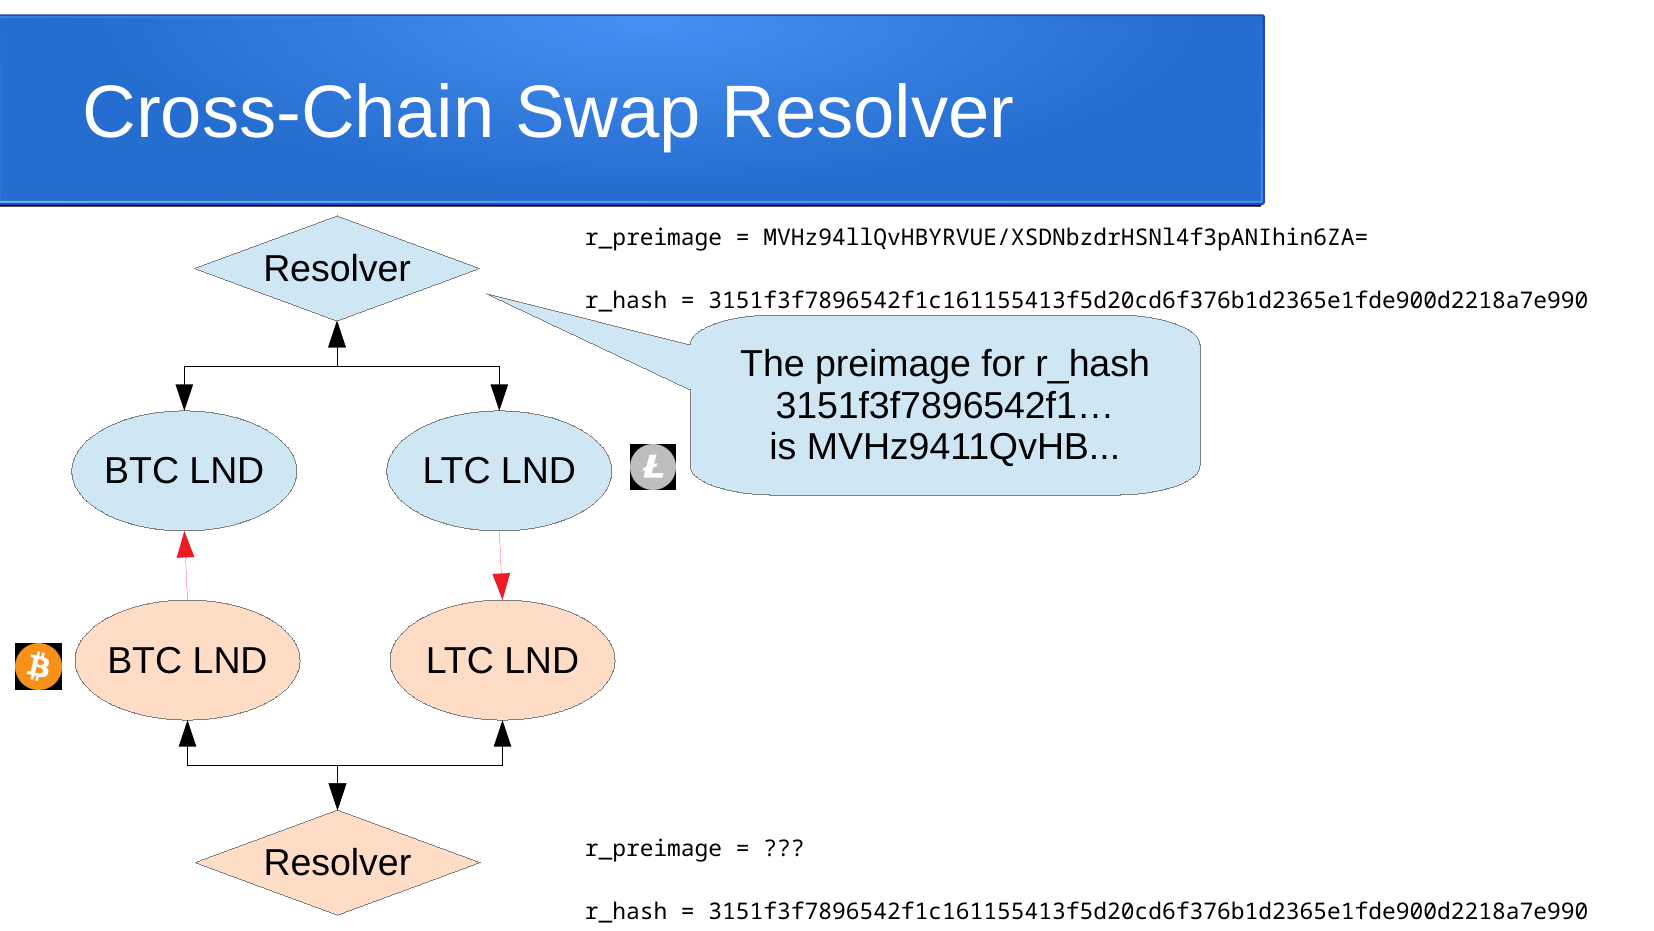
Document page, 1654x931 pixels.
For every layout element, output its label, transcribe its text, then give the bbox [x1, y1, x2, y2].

picture [630, 444, 676, 490]
text_box LTC LND [390, 600, 616, 721]
text_box Resolver [194, 215, 480, 321]
title Cross-Chain Swap Resolver [82, 35, 1235, 189]
text_box r_preimage = MVHz94llQvHBYRVUE/XSDNbzdrHSNl4f3pANIhin6ZA= r_hash = 3151f3f7896542f1c161155413f5d20cd6f376b1d2365e1fde900d2218a7e990 [570, 214, 1606, 301]
text_box Resolver [195, 810, 481, 916]
text_box The preimage for r_hash 3151f3f7896542f1… is MVHz9411QvHB... [486, 293, 1201, 496]
text_box LTC LND [386, 410, 612, 531]
text_box r_preimage = ??? r_hash = 3151f3f7896542f1c161155413f5d20cd6f376b1d2365e1fde900d2218a7e990 [570, 825, 1606, 911]
text_box BTC LND [71, 410, 297, 531]
picture [15, 643, 62, 691]
text_box BTC LND [75, 600, 301, 721]
